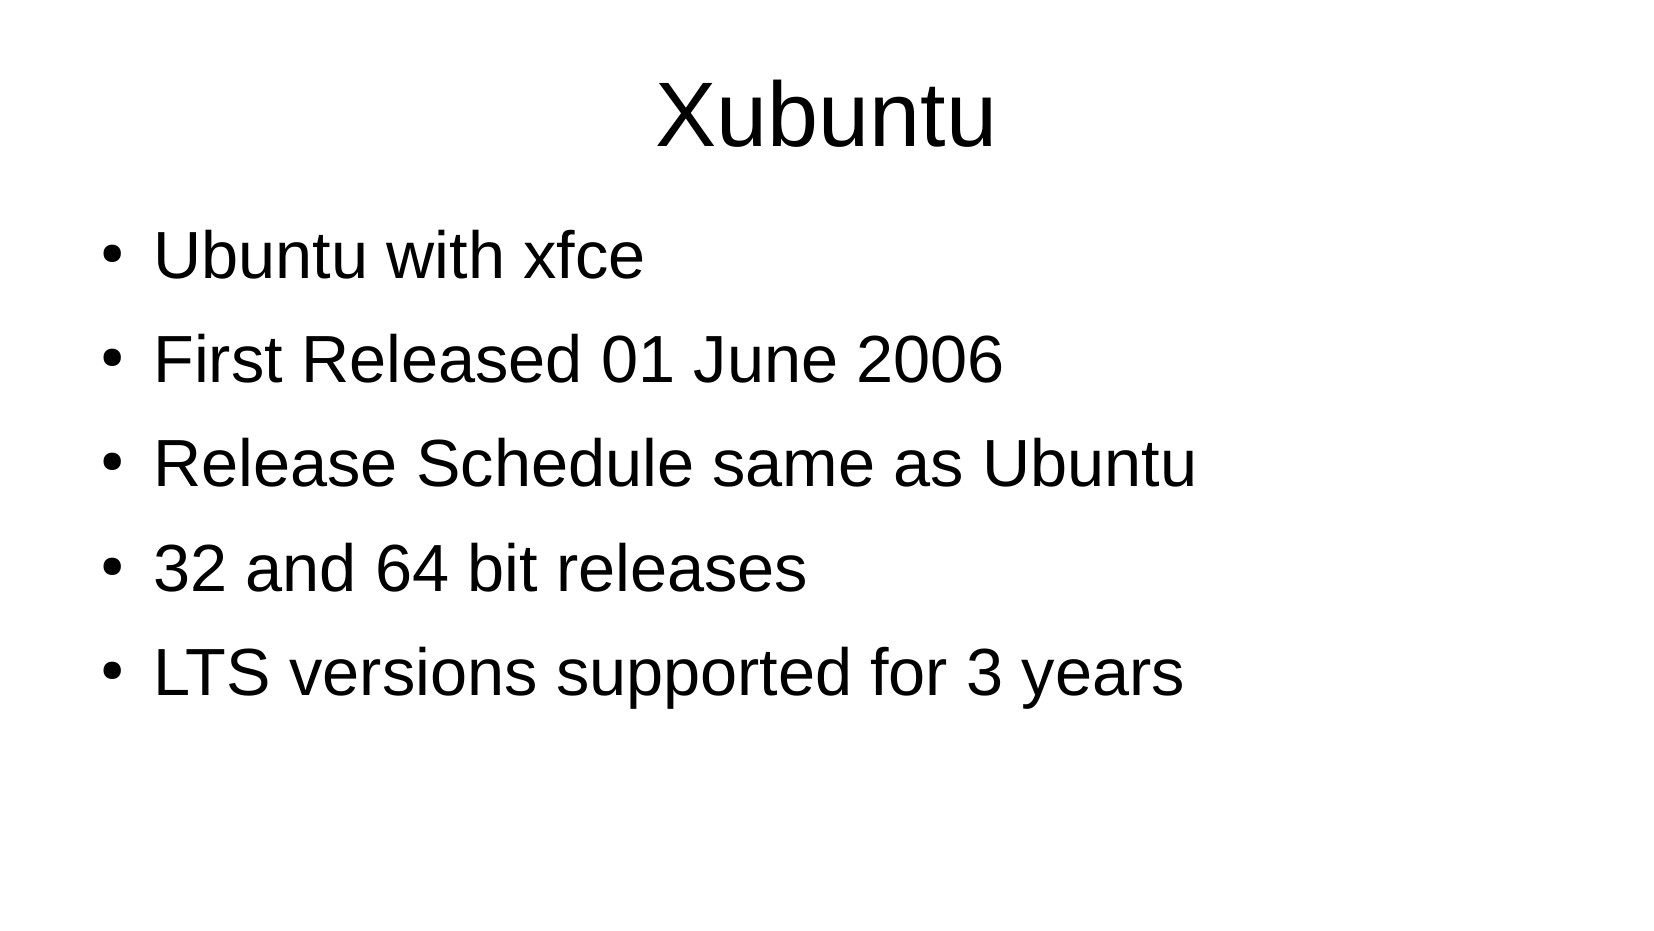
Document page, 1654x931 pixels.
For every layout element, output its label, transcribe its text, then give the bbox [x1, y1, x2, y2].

list Ubuntu with xfce First Released 01 June 2006 Release Schedule same as Ubuntu 32 and 64 bit releases LTS versions supported for 3 years [82, 217, 1571, 758]
title Xubuntu [82, 37, 1571, 193]
